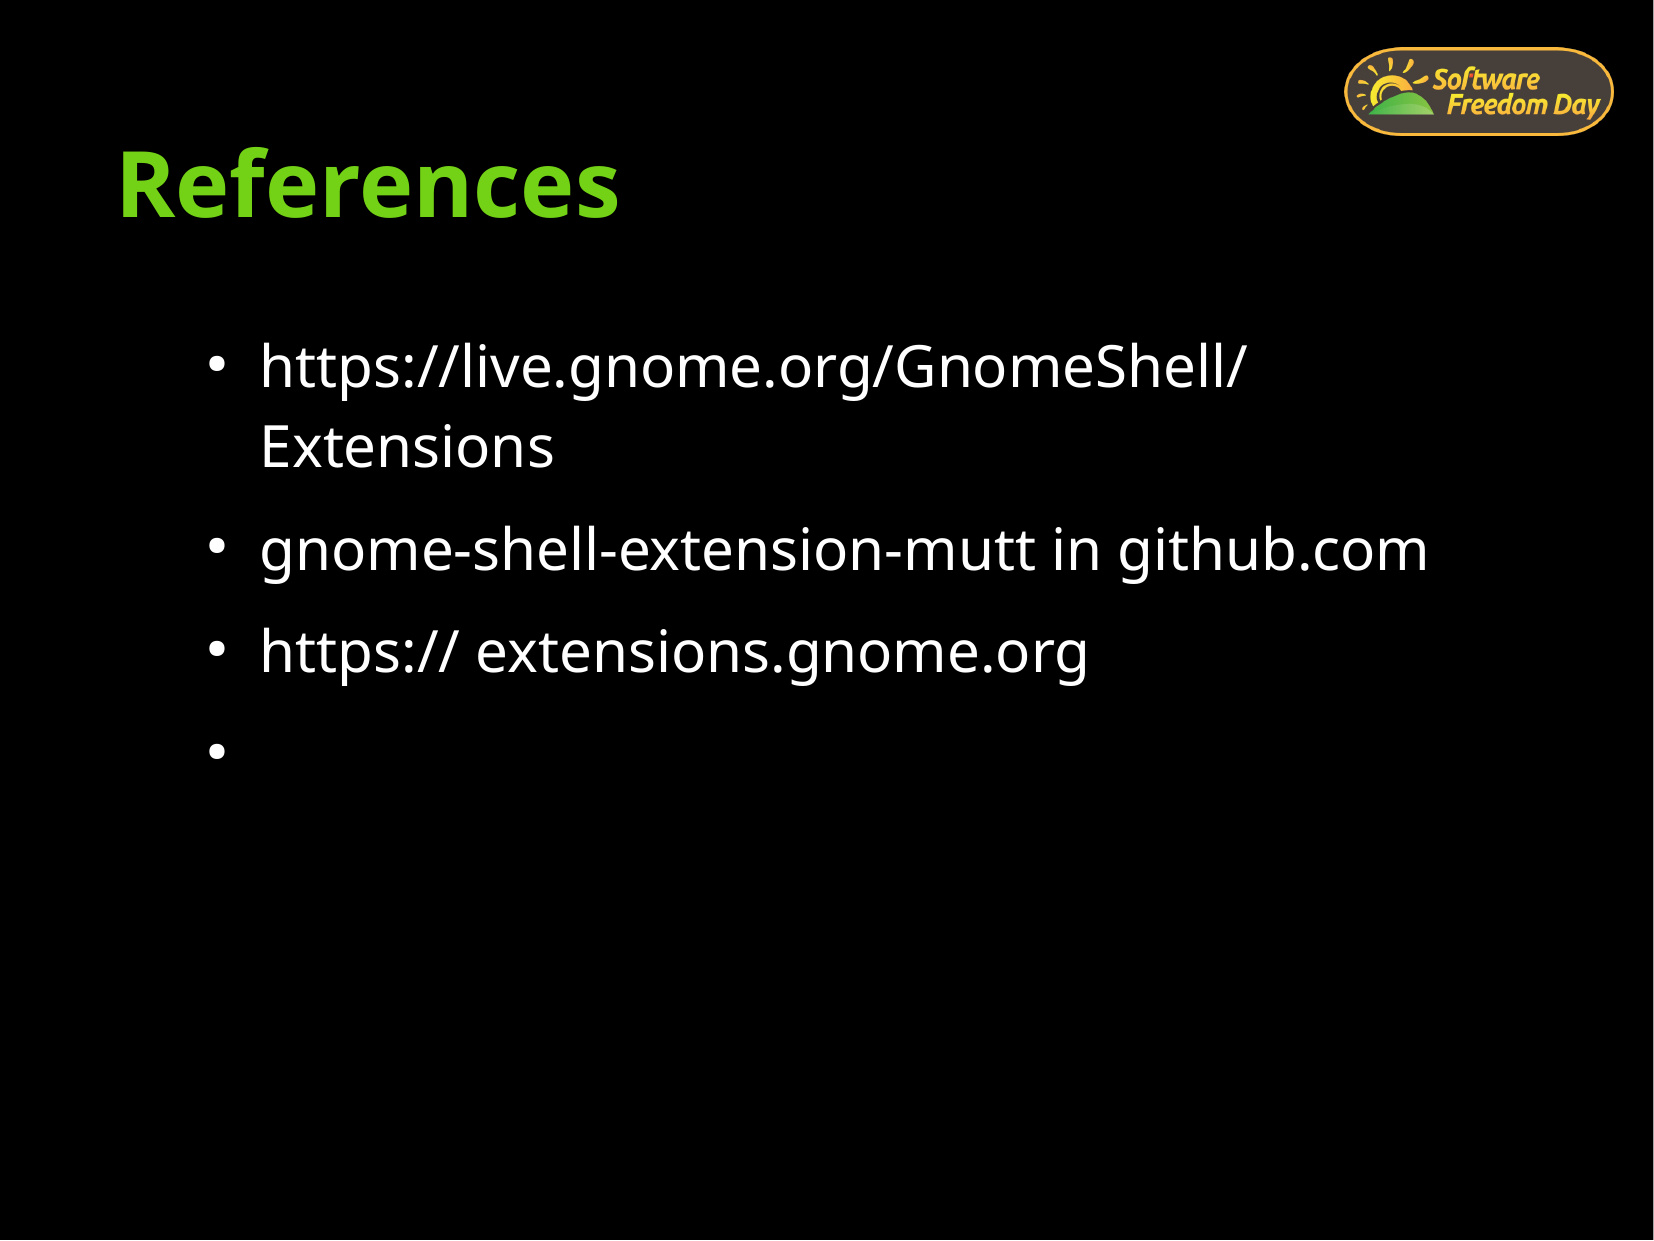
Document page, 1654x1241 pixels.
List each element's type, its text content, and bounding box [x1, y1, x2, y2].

list https://live.gnome.org/GnomeShell/Extensions gnome-shell-extension-mutt in github.com https:// extensions.gnome.org [118, 325, 1536, 1145]
picture [1344, 47, 1614, 136]
title References [115, 78, 1539, 287]
